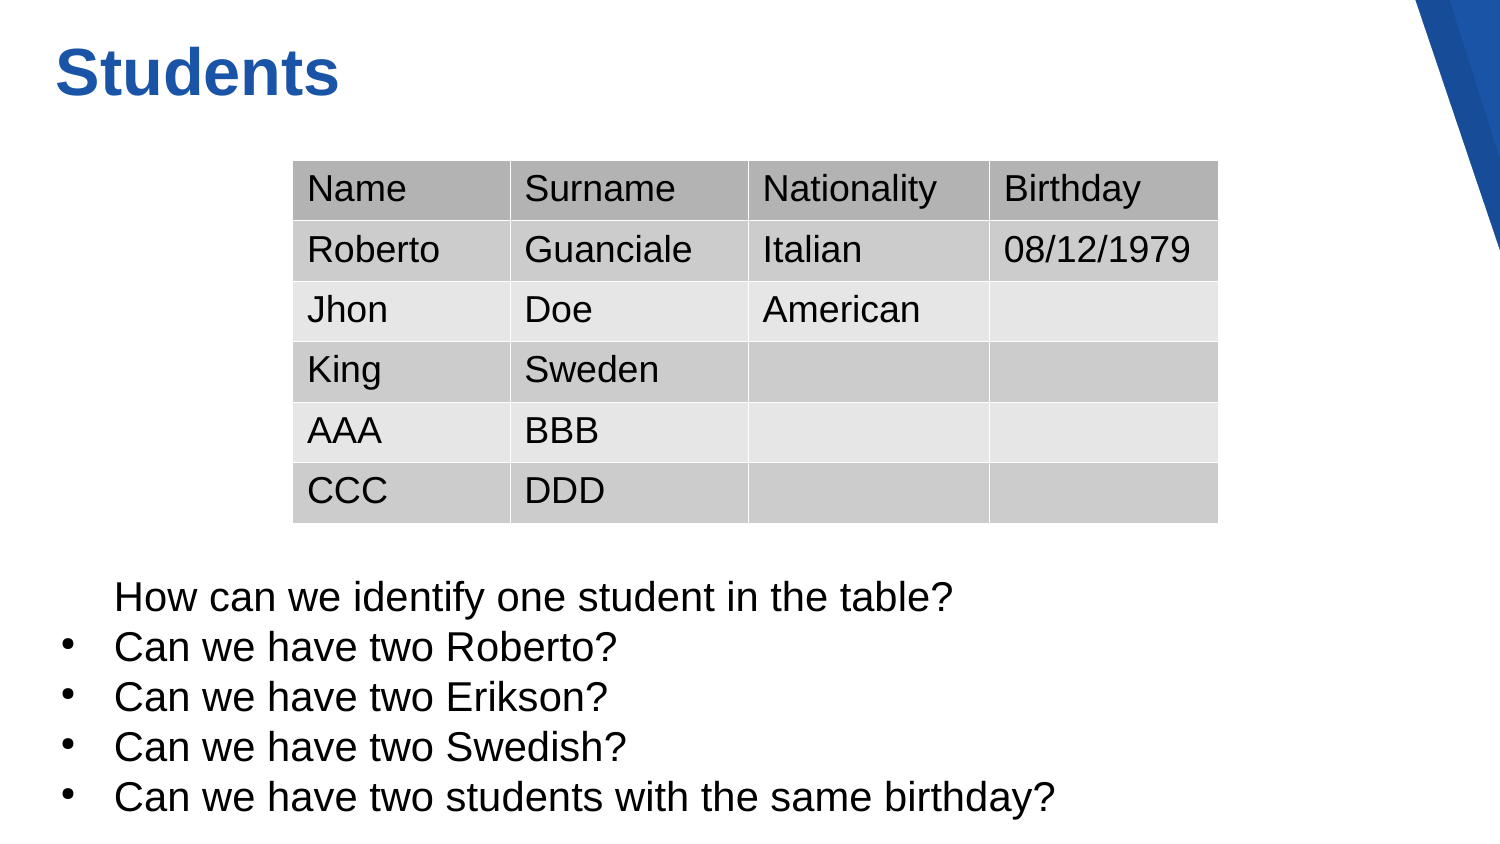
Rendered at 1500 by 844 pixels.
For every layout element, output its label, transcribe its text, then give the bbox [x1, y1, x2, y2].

title Students [40, 56, 1231, 124]
list How can we identify one student in the table? Can we have two Roberto? Can we have two Erikson? Can we have two Swedish? Can we have two students with the same birthday? [27, 555, 1441, 830]
table_cell American [749, 282, 989, 341]
table_cell King [293, 342, 510, 402]
table_cell [749, 403, 989, 462]
table_cell DDD [511, 463, 748, 523]
table_header Nationality [749, 161, 989, 220]
table_header Birthday [990, 161, 1218, 220]
table_cell AAA [293, 403, 510, 462]
table_cell Doe [511, 282, 748, 341]
table_cell Roberto [293, 221, 510, 281]
table_cell Sweden [511, 342, 748, 402]
table_cell Guanciale [511, 221, 748, 281]
table_cell [749, 342, 989, 402]
table_cell [990, 463, 1218, 523]
table_cell [990, 282, 1218, 341]
table_cell [749, 463, 989, 523]
table_cell Italian [749, 221, 989, 281]
table_header Name [293, 161, 510, 220]
table_cell BBB [511, 403, 748, 462]
table_cell Jhon [293, 282, 510, 341]
table_header Surname [511, 161, 748, 220]
table_cell [990, 342, 1218, 402]
table_cell CCC [293, 463, 510, 523]
table_cell 08/12/1979 [990, 221, 1218, 281]
table_cell [990, 403, 1218, 462]
